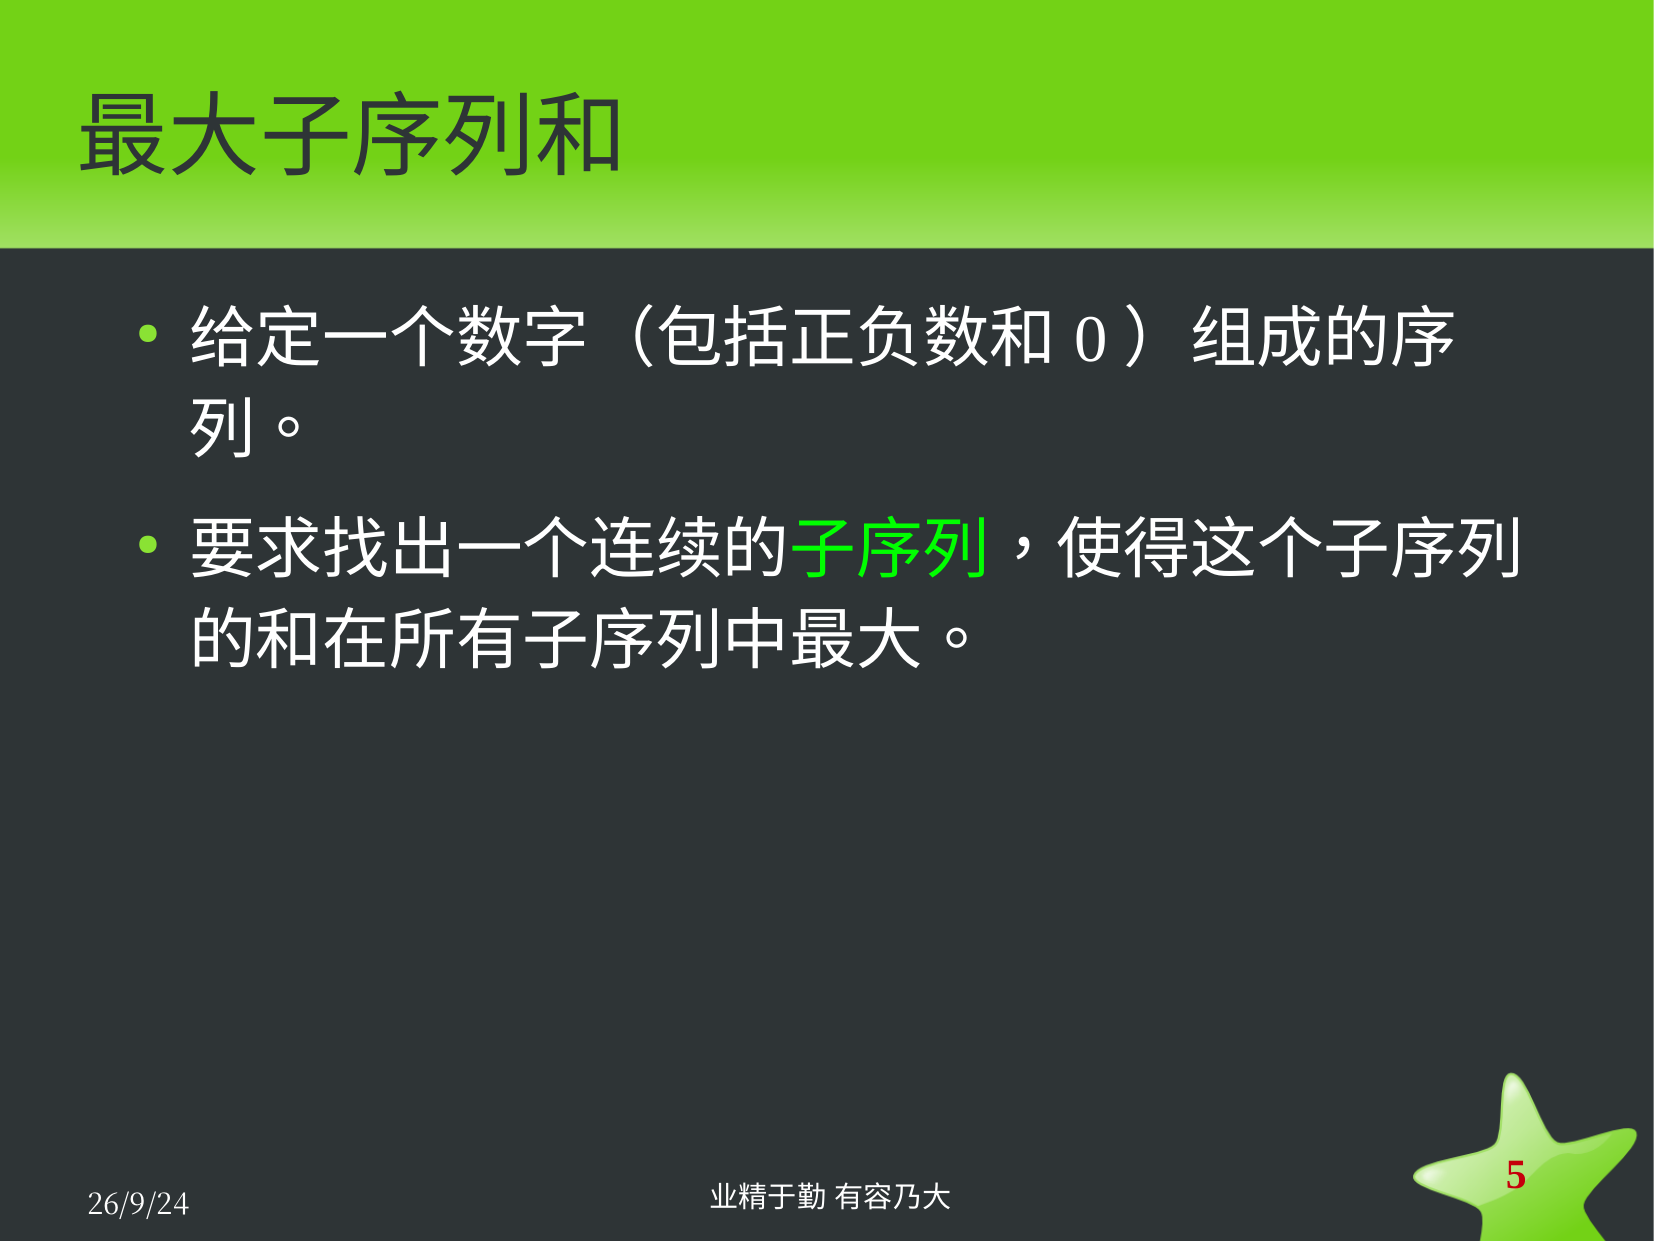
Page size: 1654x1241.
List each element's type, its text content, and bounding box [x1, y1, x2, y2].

picture [0, 0, 1654, 1241]
title 最大子序列和 [76, 29, 1565, 237]
list 给定一个数字（包括正负数和0）组成的序列。 要求找出一个连续的子序列，使得这个子序列的和在所有子序列中最大。 [82, 290, 1571, 1109]
